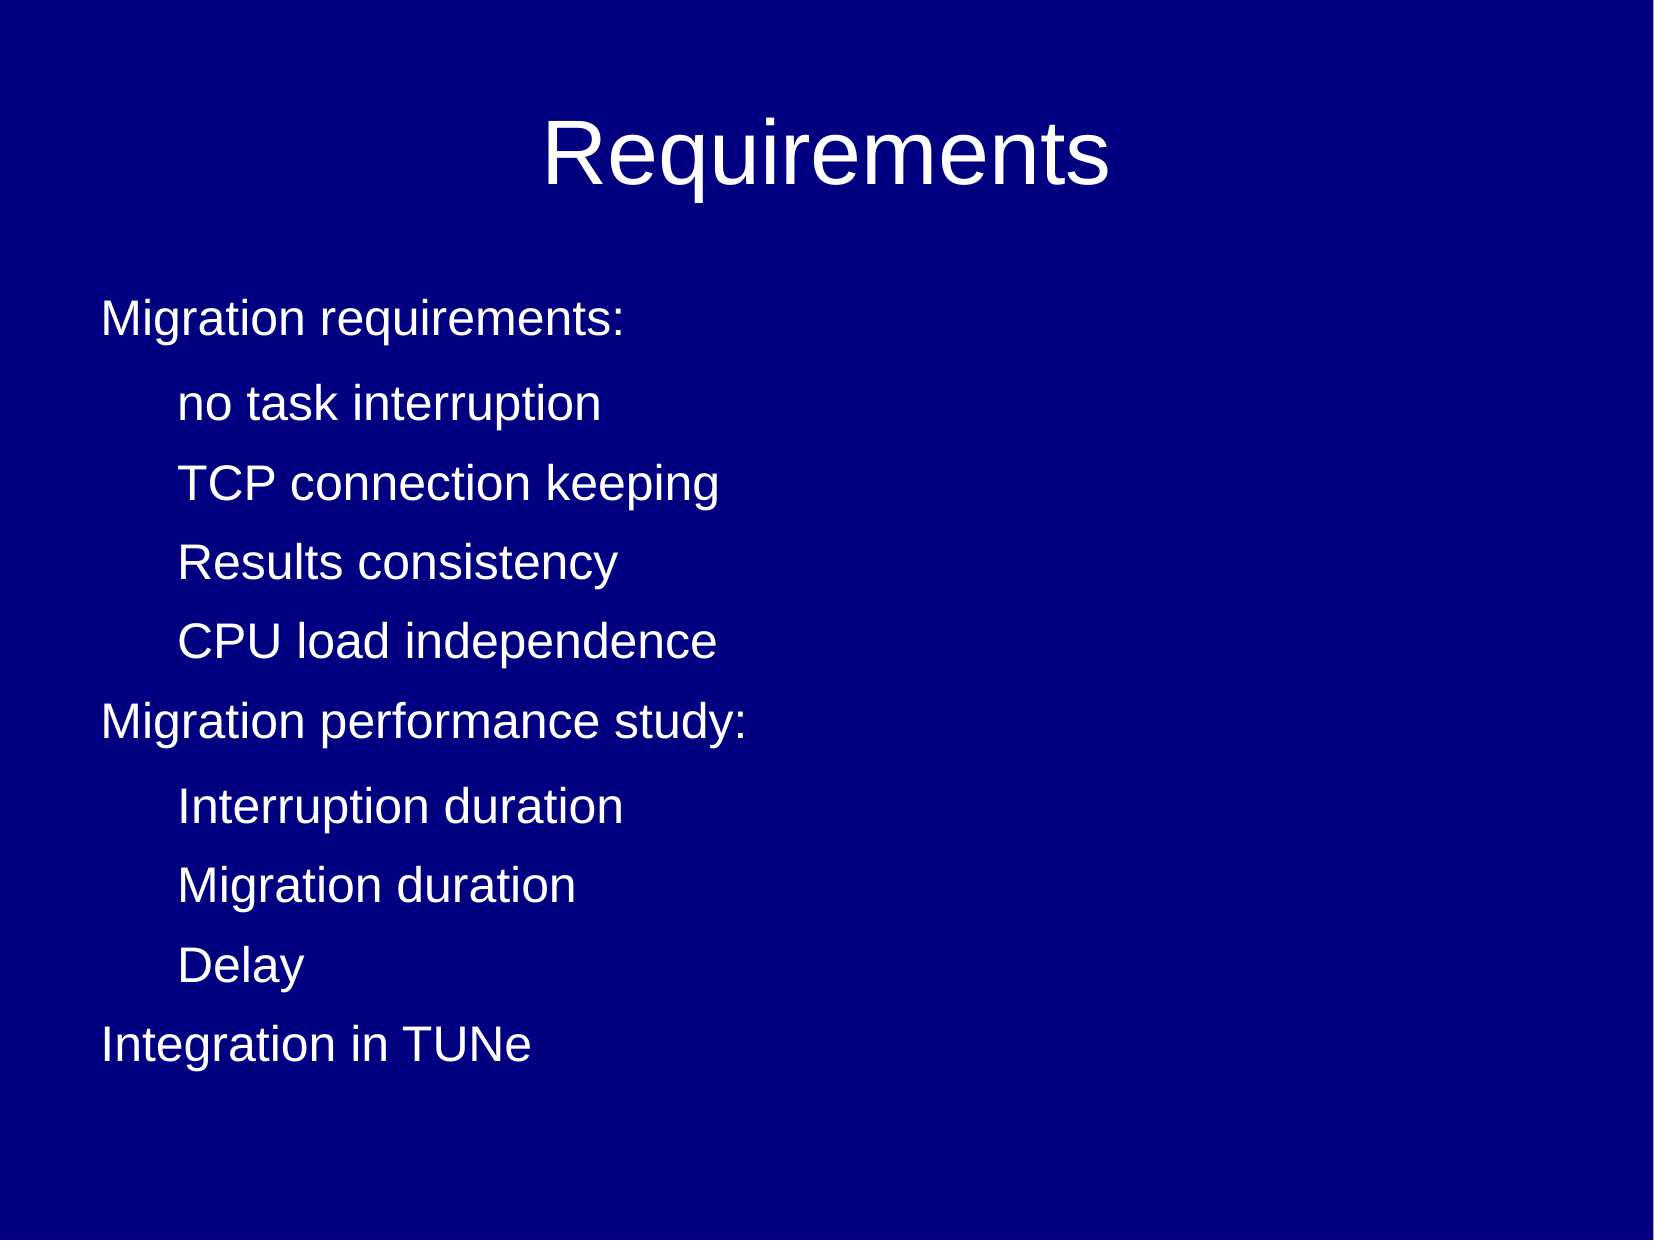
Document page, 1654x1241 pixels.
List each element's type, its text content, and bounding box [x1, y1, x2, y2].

list Migration requirements: no task interruption TCP connection keeping Results consistency CPU load independence Migration performance study: Interruption duration Migration duration Delay Integration in TUNe [82, 290, 1571, 1241]
title Requirements [82, 49, 1571, 257]
